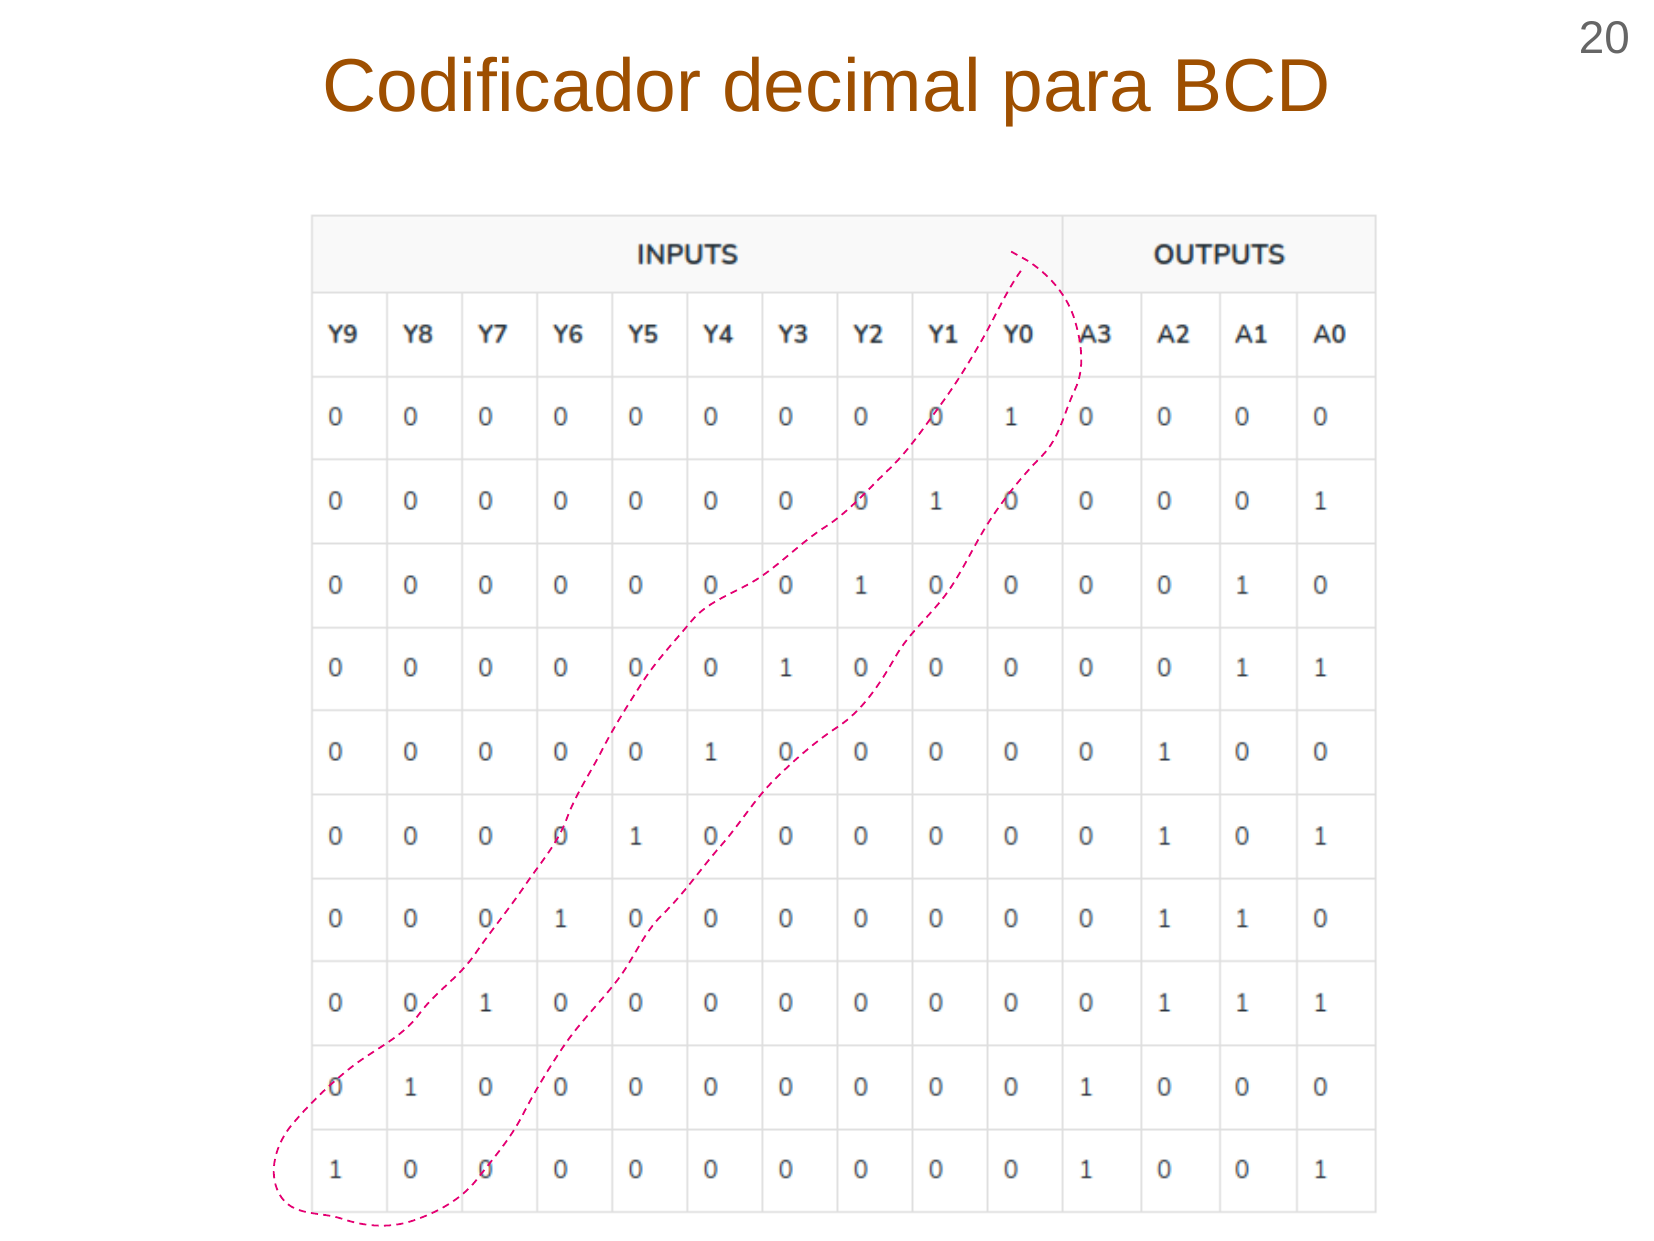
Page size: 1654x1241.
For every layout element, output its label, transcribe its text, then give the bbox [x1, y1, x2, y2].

picture [306, 206, 1388, 1217]
title Codificador decimal para BCD [59, 29, 1595, 148]
